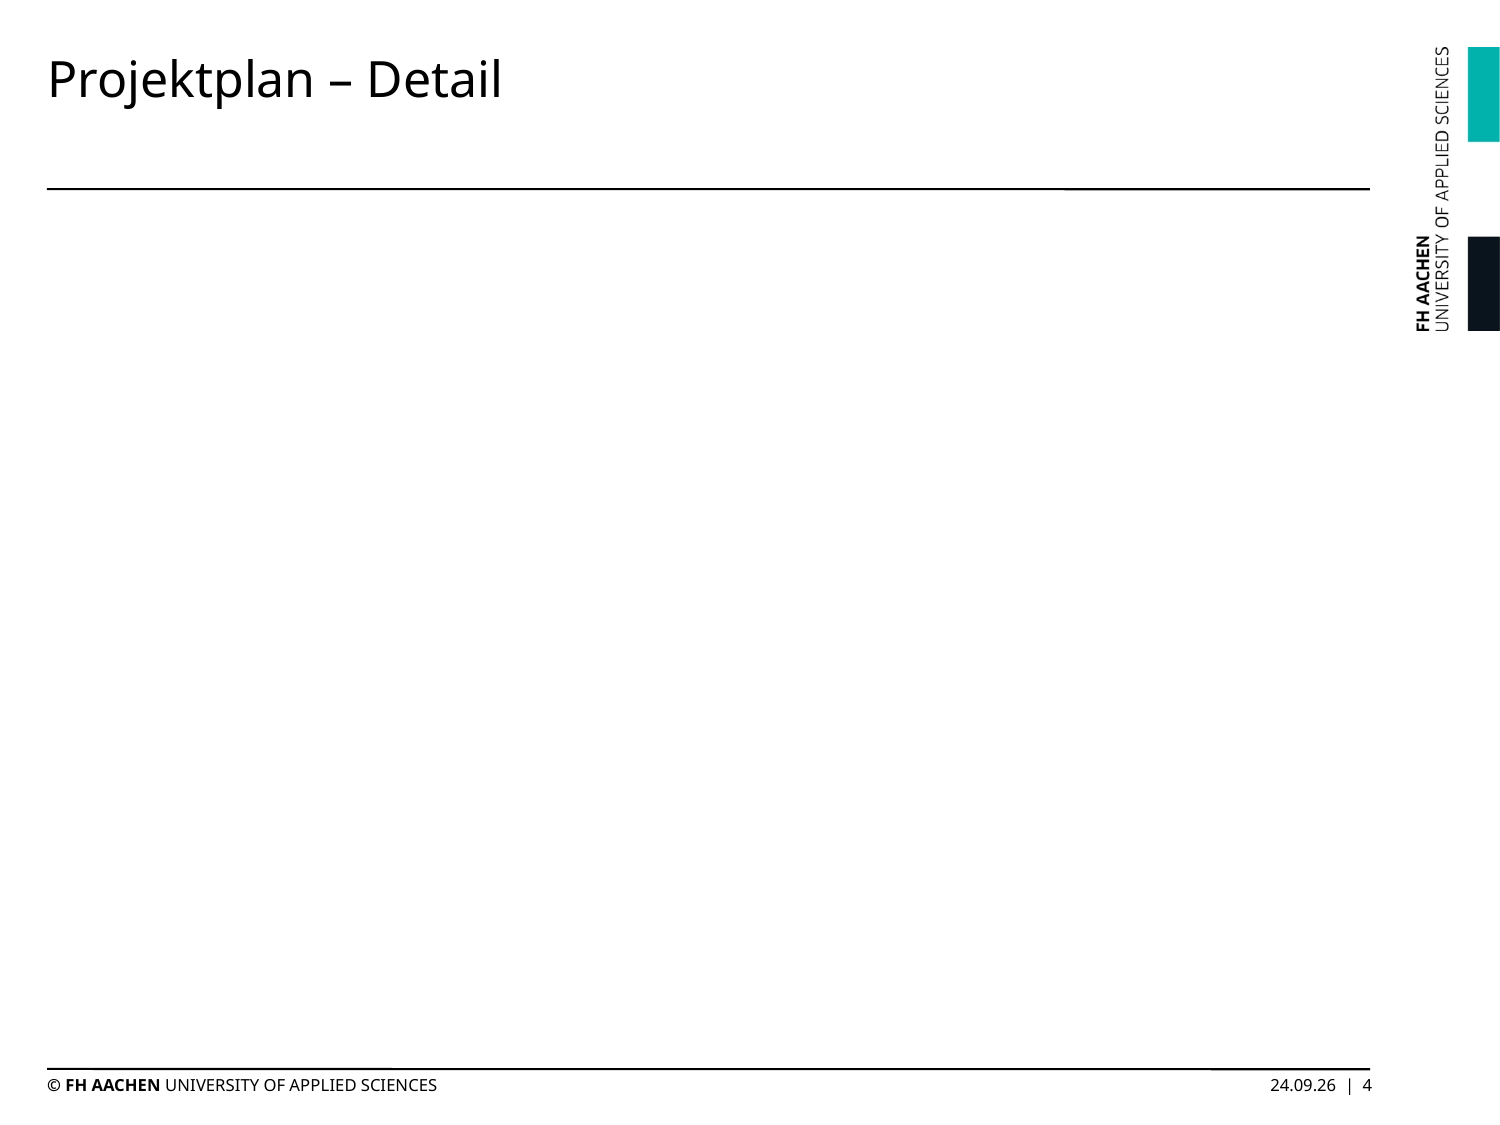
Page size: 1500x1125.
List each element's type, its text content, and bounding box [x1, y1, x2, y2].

title Projektplan – Detail [47, 47, 1370, 130]
picture [1404, 47, 1500, 331]
